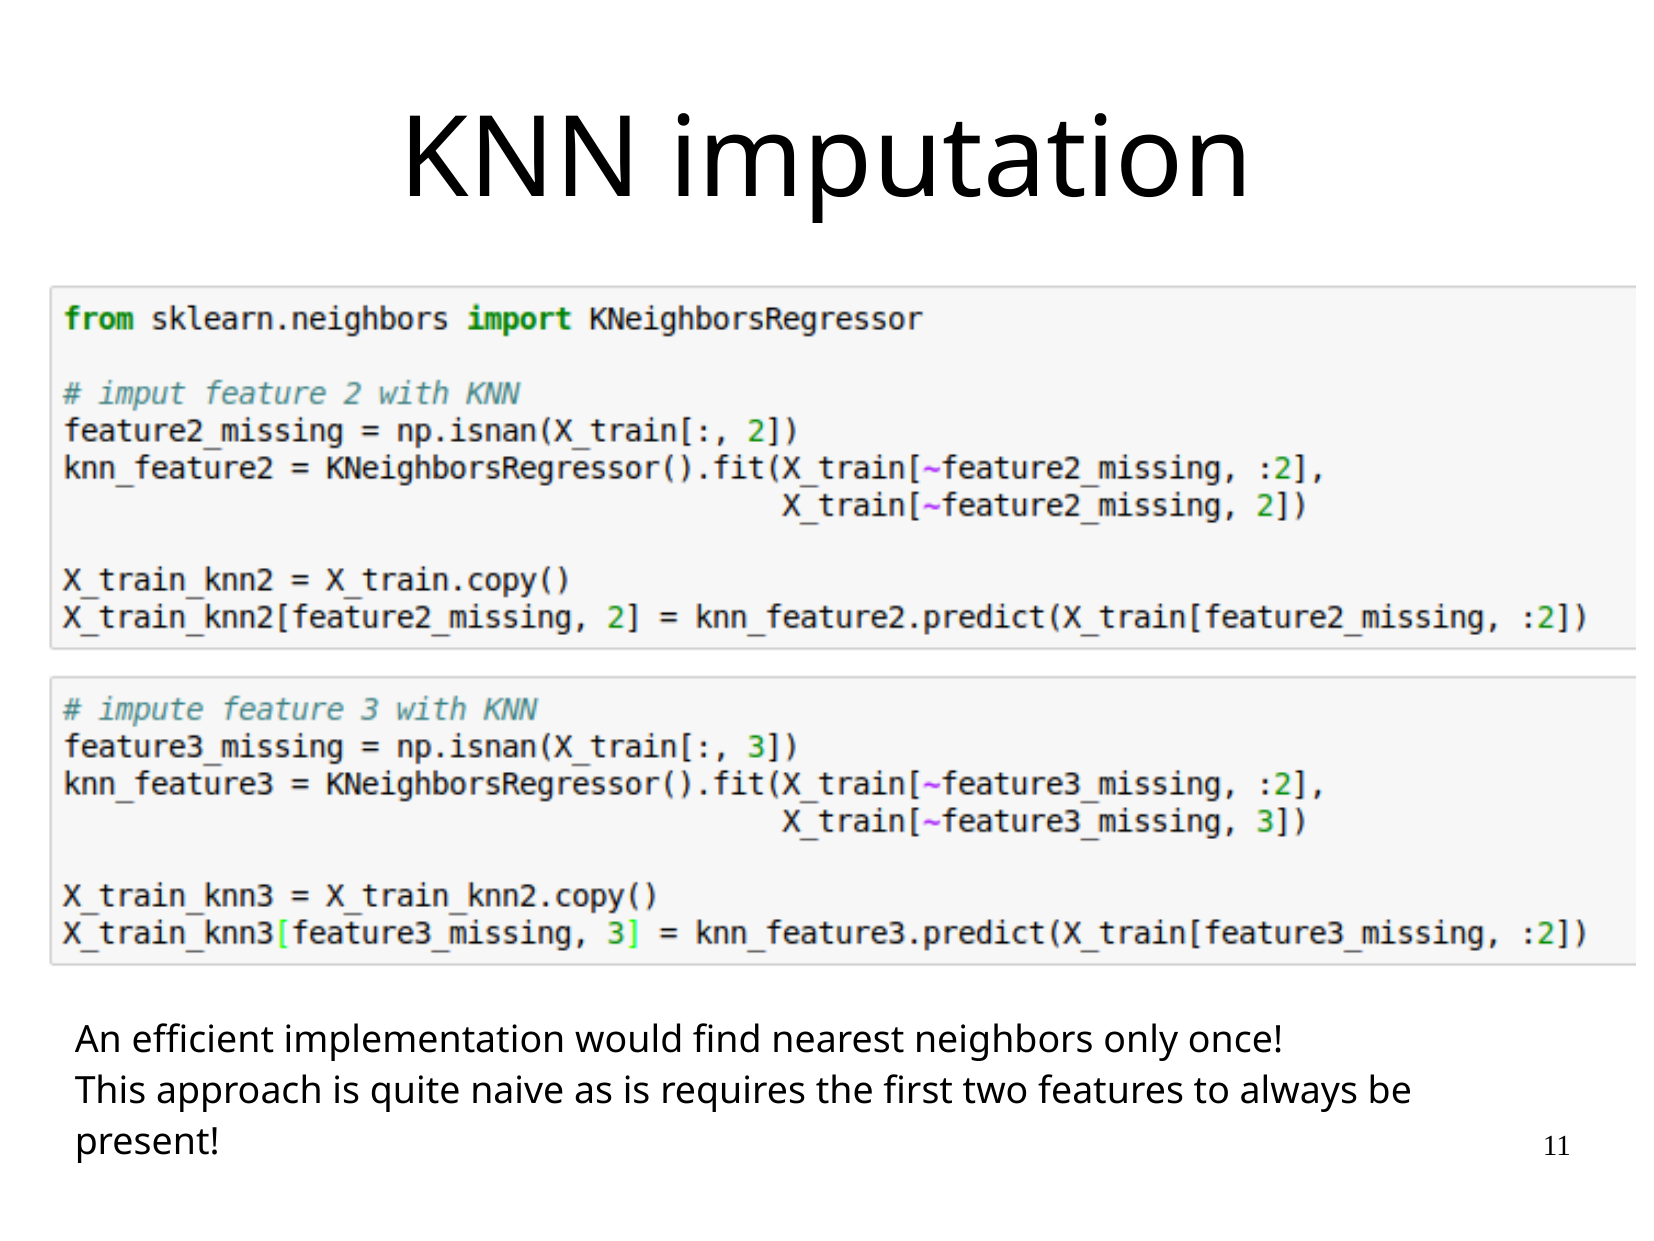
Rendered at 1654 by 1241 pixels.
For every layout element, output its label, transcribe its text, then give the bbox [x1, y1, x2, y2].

picture [37, 284, 1636, 976]
title KNN imputation [82, 49, 1571, 257]
text_box An efficient implementation would find nearest neighbors only once! This approach is quite naive as is requires the first two features to always be present! [60, 1005, 1561, 1134]
